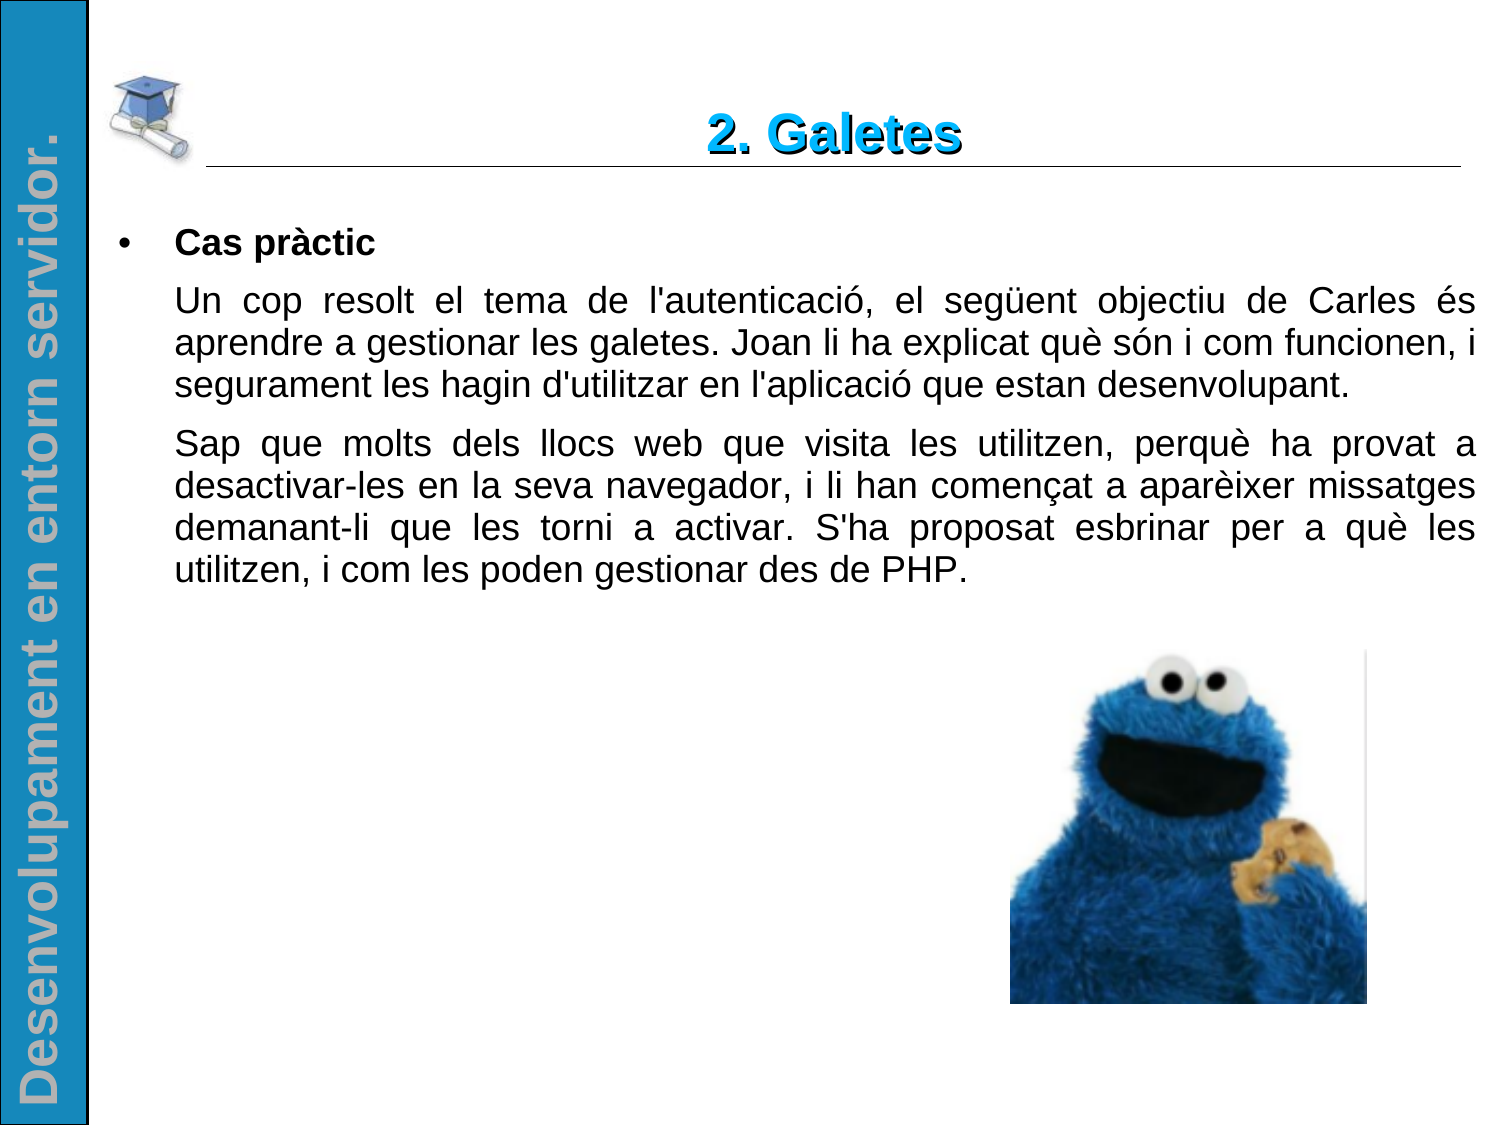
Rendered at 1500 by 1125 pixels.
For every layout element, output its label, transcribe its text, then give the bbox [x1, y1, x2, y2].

picture [1010, 649, 1367, 1004]
list Cas pràctic Un cop resolt el tema de l'autenticació, el següent objectiu de Carles és aprendre a gestionar les galetes. Joan li ha explicat què són i com funcionen, i segurament les hagin d'utilitzar en l'aplicació que estan desenvolupant. Sap que molts dels llocs web que visita les utilitzen, perquè ha provat a desactivar-les en la seva navegador, i li han començat a aparèixer missatges demanant-li que les torni a activar. S'ha proposat esbrinar per a què les utilitzen, i com les poden gestionar des de PHP. [118, 221, 1477, 964]
title 2. Galetes [206, 88, 1447, 178]
picture [93, 61, 206, 174]
